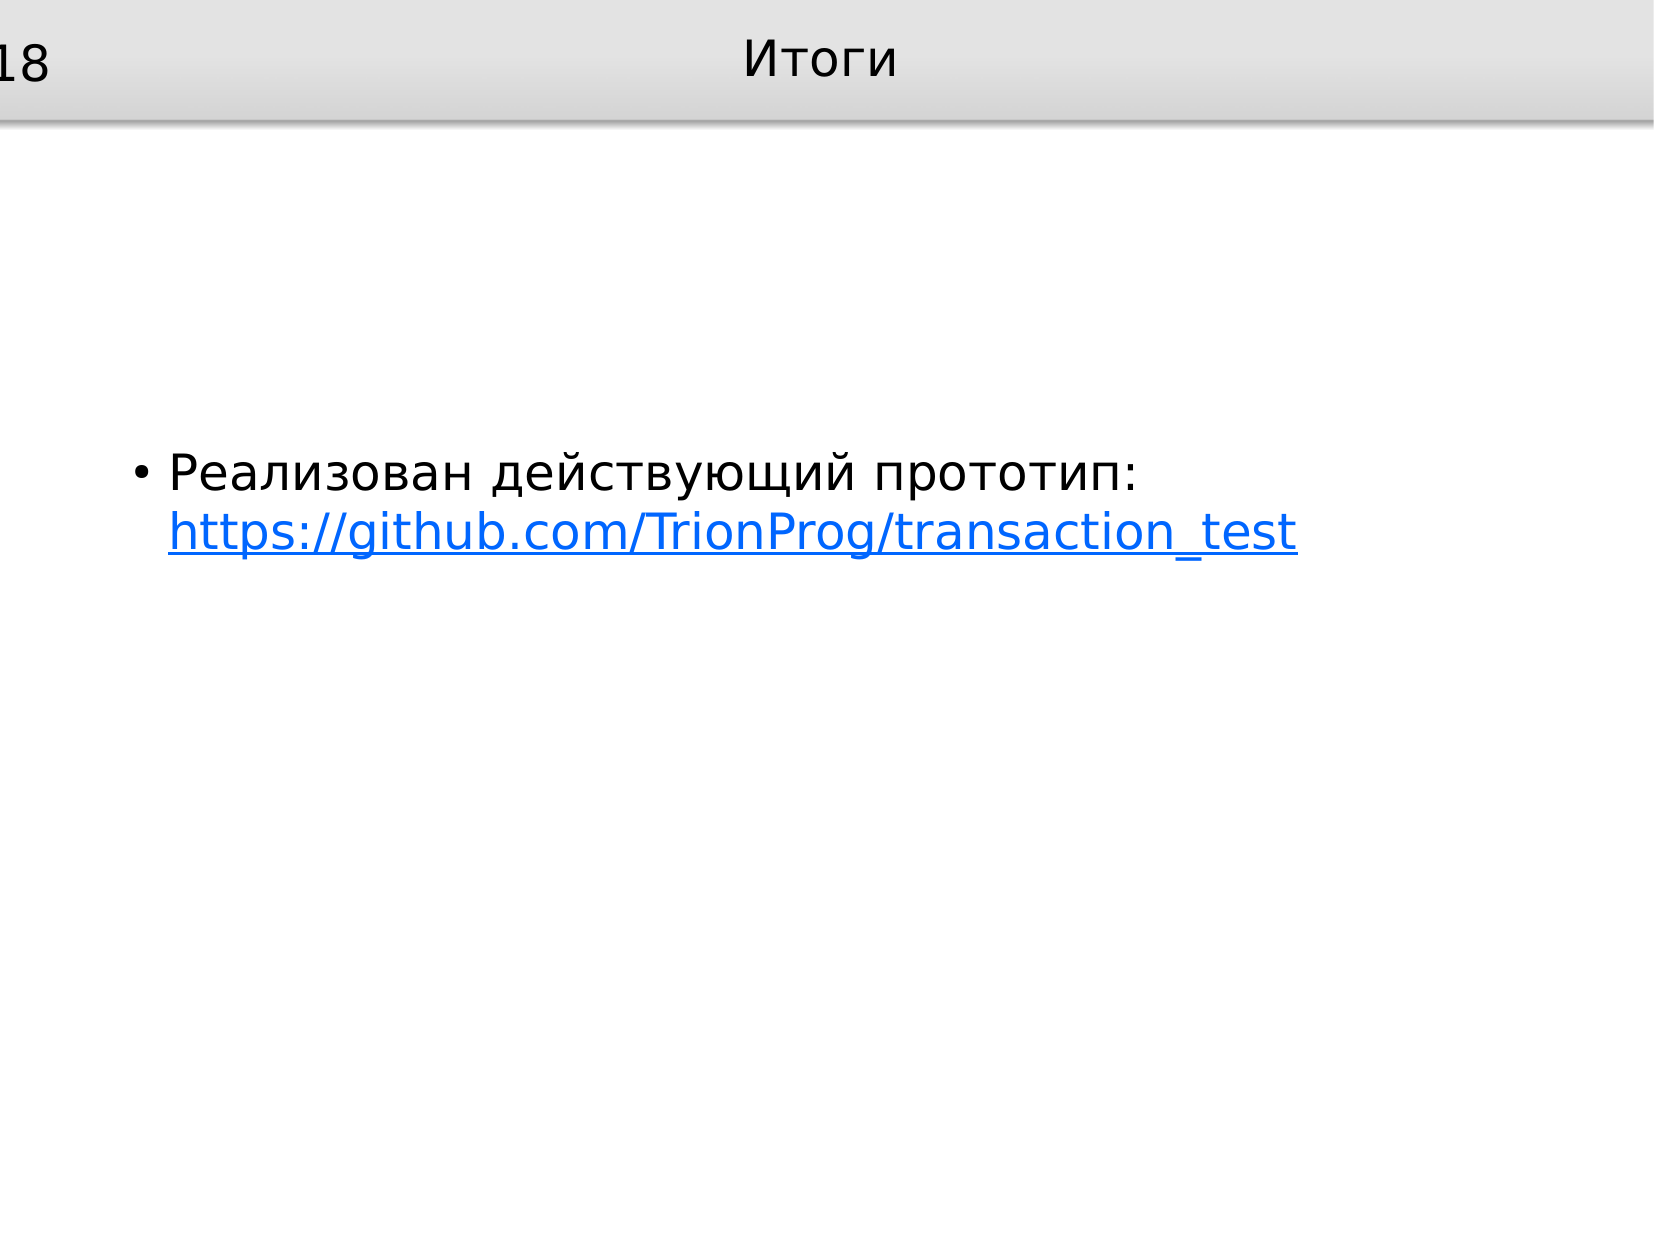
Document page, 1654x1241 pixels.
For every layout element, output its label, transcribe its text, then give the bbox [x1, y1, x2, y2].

title Итоги [271, 23, 1371, 95]
picture [0, 0, 1654, 1241]
text_box Реализован действующий прототип: https://github.com/TrionProg/transaction_test [118, 437, 1536, 800]
